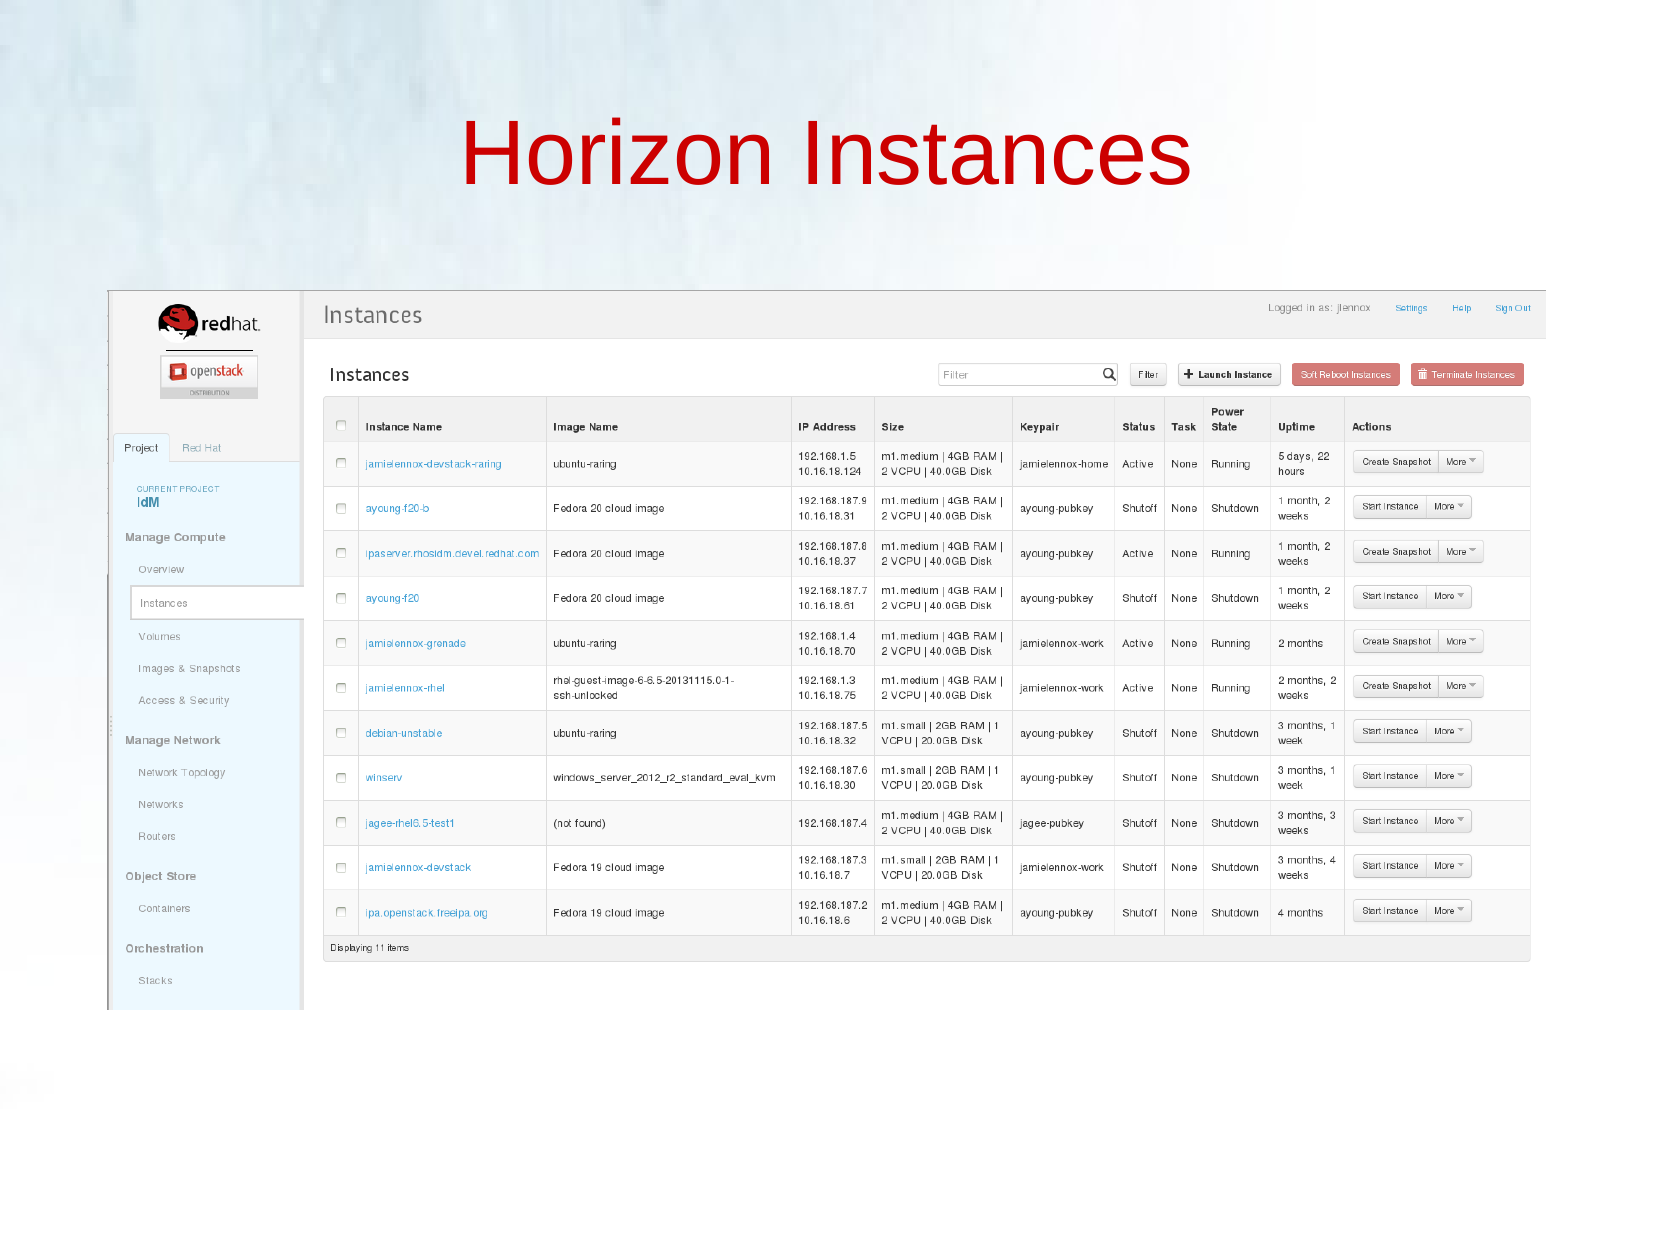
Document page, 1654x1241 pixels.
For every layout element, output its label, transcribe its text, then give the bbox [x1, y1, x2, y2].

picture [0, 0, 1654, 1241]
title Horizon Instances [82, 49, 1571, 257]
